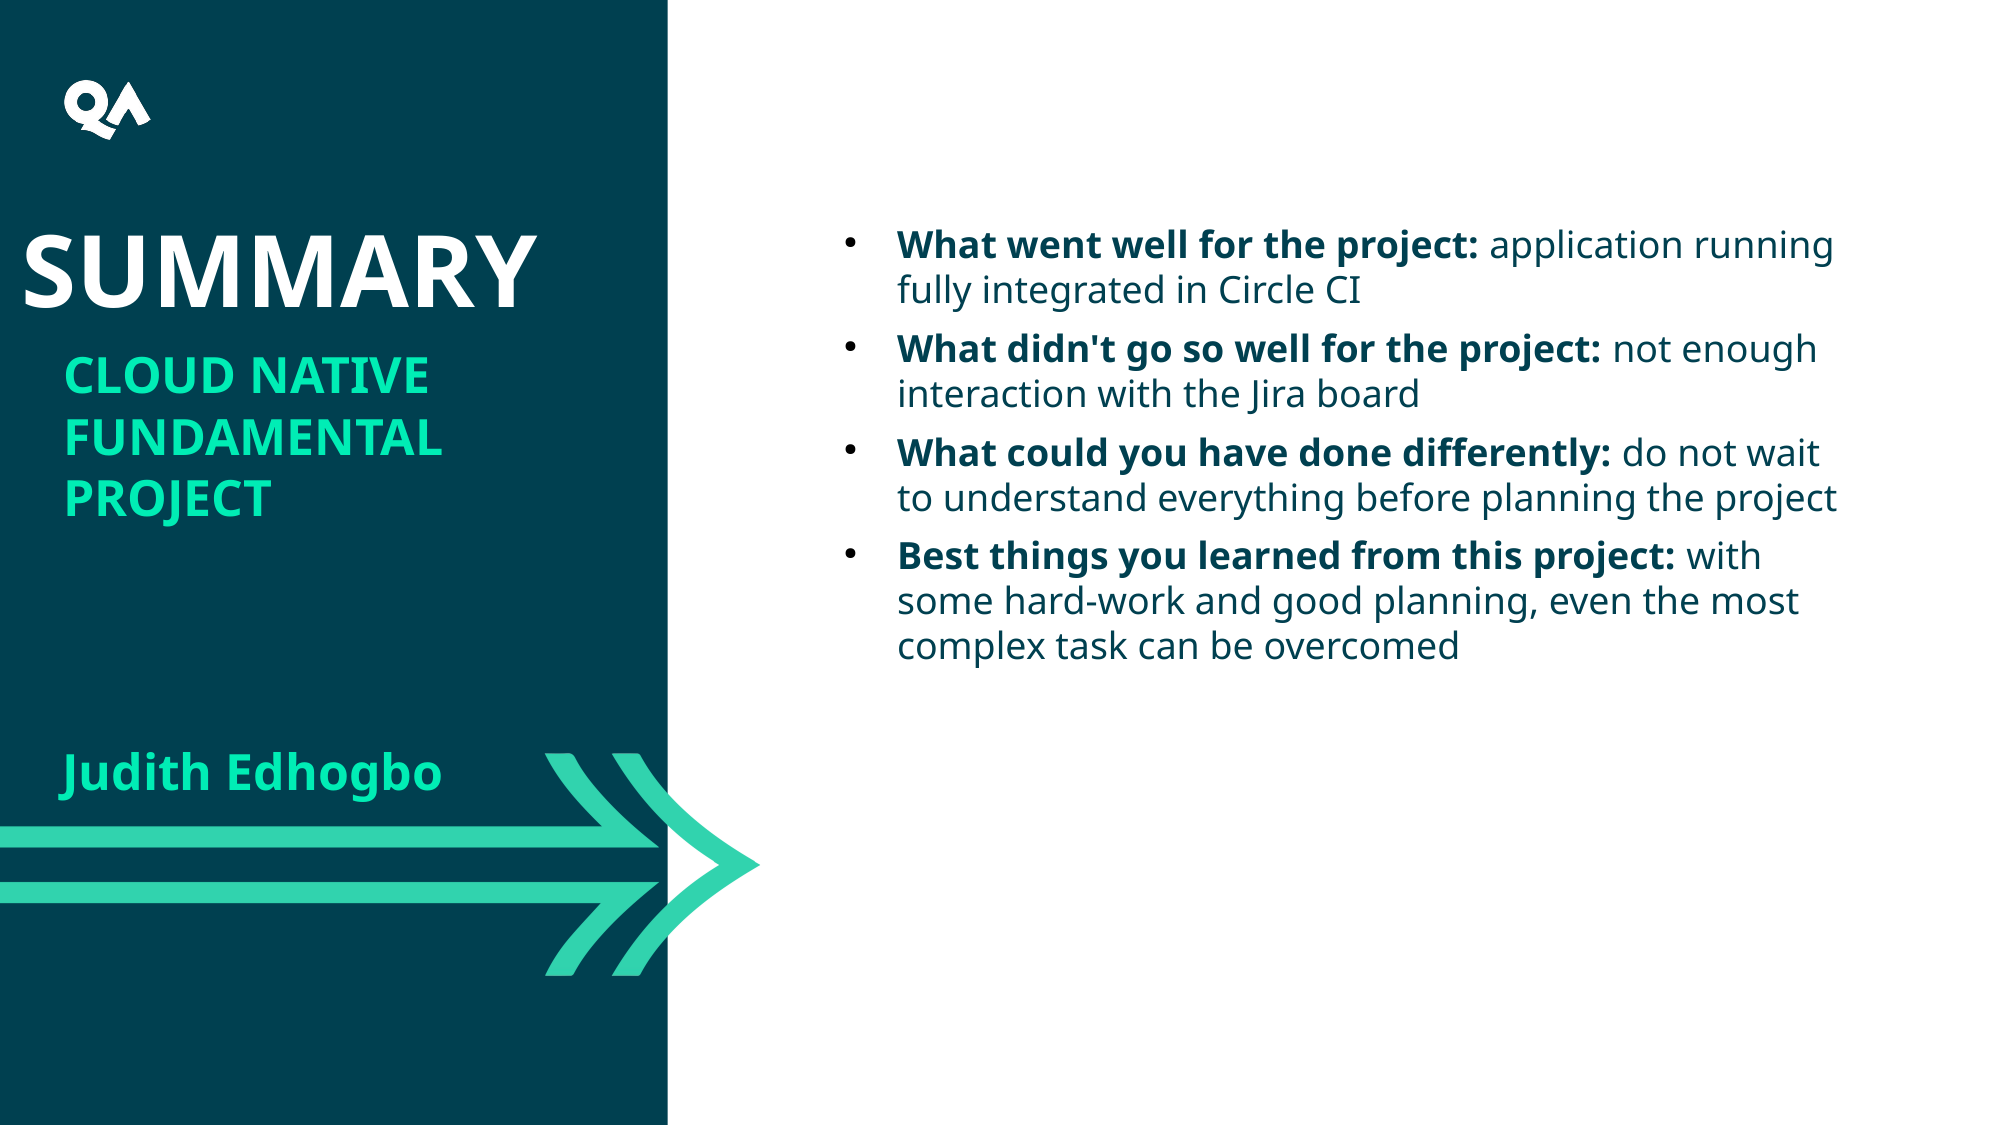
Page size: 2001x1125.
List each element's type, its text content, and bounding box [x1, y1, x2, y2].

picture [0, 754, 657, 847]
text_box Judith Edhogbo [47, 730, 507, 804]
picture [65, 81, 115, 139]
list What went well for the project: application running fully integrated in Circle CI What didn't go so well for the project: not enough interaction with the Jira board What could you have done differently: do not wait to understand everything before planning the project Best things you learned from this project: with some hard-work and good planning, even the most complex task can be overcomed [826, 221, 1857, 1036]
picture [613, 727, 775, 995]
picture [107, 83, 149, 125]
picture [0, 882, 657, 975]
list Cloud native Fundamental Project [63, 344, 628, 502]
list Summary [21, 221, 686, 319]
